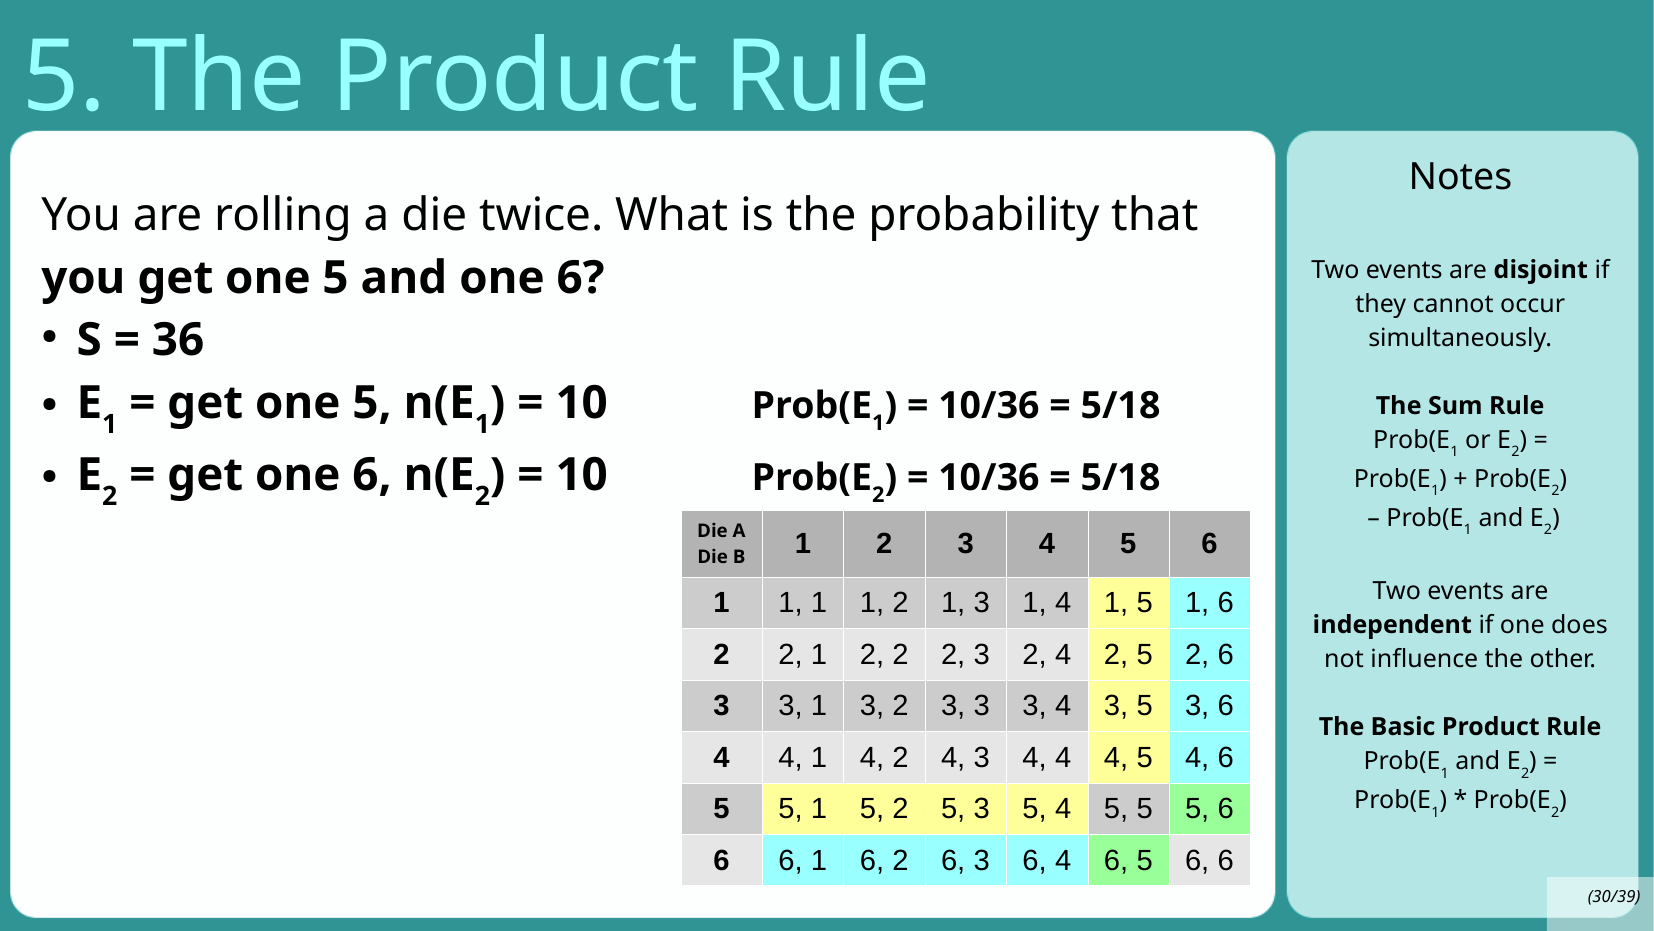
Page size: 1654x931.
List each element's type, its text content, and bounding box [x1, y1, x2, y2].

table_cell 3, 1 [763, 681, 843, 731]
table_cell 6, 6 [1170, 835, 1250, 885]
table_cell 5, 4 [1007, 784, 1088, 834]
table_cell 3, 3 [926, 681, 1006, 731]
table_cell 2 [682, 629, 762, 680]
table_cell 5, 3 [926, 784, 1006, 834]
title 5. The Product Rule [22, 13, 1511, 130]
table_header 3 [926, 511, 1006, 577]
table_cell 3, 5 [1089, 681, 1169, 731]
table_cell 1, 4 [1007, 578, 1088, 628]
table_cell 6, 3 [926, 835, 1006, 885]
table_cell 1 [682, 578, 762, 628]
table_cell 3, 6 [1170, 681, 1250, 731]
table_cell 2, 6 [1170, 629, 1250, 680]
table_cell 3, 4 [1007, 681, 1088, 731]
table_cell 4, 5 [1089, 732, 1169, 783]
table_cell 4 [682, 732, 762, 783]
text_box You are rolling a die twice. What is the probability that you get one 5 and one 6? S = 36 E1 = get one 5, n(E1) = 10 Prob(E1) = 10/36 = 5/18 E2 = get one 6, n(E2) = 10 Prob(E2) = 10/36 = 5/18 [41, 181, 1210, 463]
table_cell 1, 3 [926, 578, 1006, 628]
table_cell 6, 5 [1089, 835, 1169, 885]
table_header Die A Die B [682, 511, 762, 577]
table_cell 2, 3 [926, 629, 1006, 680]
table_cell 2, 5 [1089, 629, 1169, 680]
table_cell 4, 4 [1007, 732, 1088, 783]
table_cell 6, 2 [844, 835, 925, 885]
table_cell 6, 4 [1007, 835, 1088, 885]
table_cell 4, 6 [1170, 732, 1250, 783]
table_cell 2, 1 [763, 629, 843, 680]
table_cell 6, 1 [763, 835, 843, 885]
table_cell 4, 3 [926, 732, 1006, 783]
table_cell 5, 6 [1170, 784, 1250, 834]
picture [0, 0, 1654, 931]
table_header 6 [1170, 511, 1250, 577]
table_cell 3, 2 [844, 681, 925, 731]
table_cell 6 [682, 835, 762, 885]
table_header 2 [844, 511, 925, 577]
table_cell 5, 2 [844, 784, 925, 834]
table_cell 2, 4 [1007, 629, 1088, 680]
table_cell 5 [682, 784, 762, 834]
text_box Notes Two events are disjoint if they cannot occur simultaneously. The Sum Rule Prob(E1 or E2) = Prob(E1) + Prob(E2) – Prob(E1 and E2) Two events are independent if one does not influence the other. The Basic Product Rule Prob(E1 and E2) = Prob(E1) * Prob(E2) [1290, 141, 1631, 720]
table_cell 1, 6 [1170, 578, 1250, 628]
table_cell 4, 2 [844, 732, 925, 783]
table_cell 2, 2 [844, 629, 925, 680]
text_box (<number>/39) [1546, 877, 1654, 931]
table_cell 4, 1 [763, 732, 843, 783]
table_cell 1, 5 [1089, 578, 1169, 628]
table_header 5 [1089, 511, 1169, 577]
table_header 4 [1007, 511, 1088, 577]
table_cell 1, 1 [763, 578, 843, 628]
table_cell 5, 1 [763, 784, 843, 834]
table_cell 5, 5 [1089, 784, 1169, 834]
table_header 1 [763, 511, 843, 577]
table_cell 3 [682, 681, 762, 731]
table_cell 1, 2 [844, 578, 925, 628]
